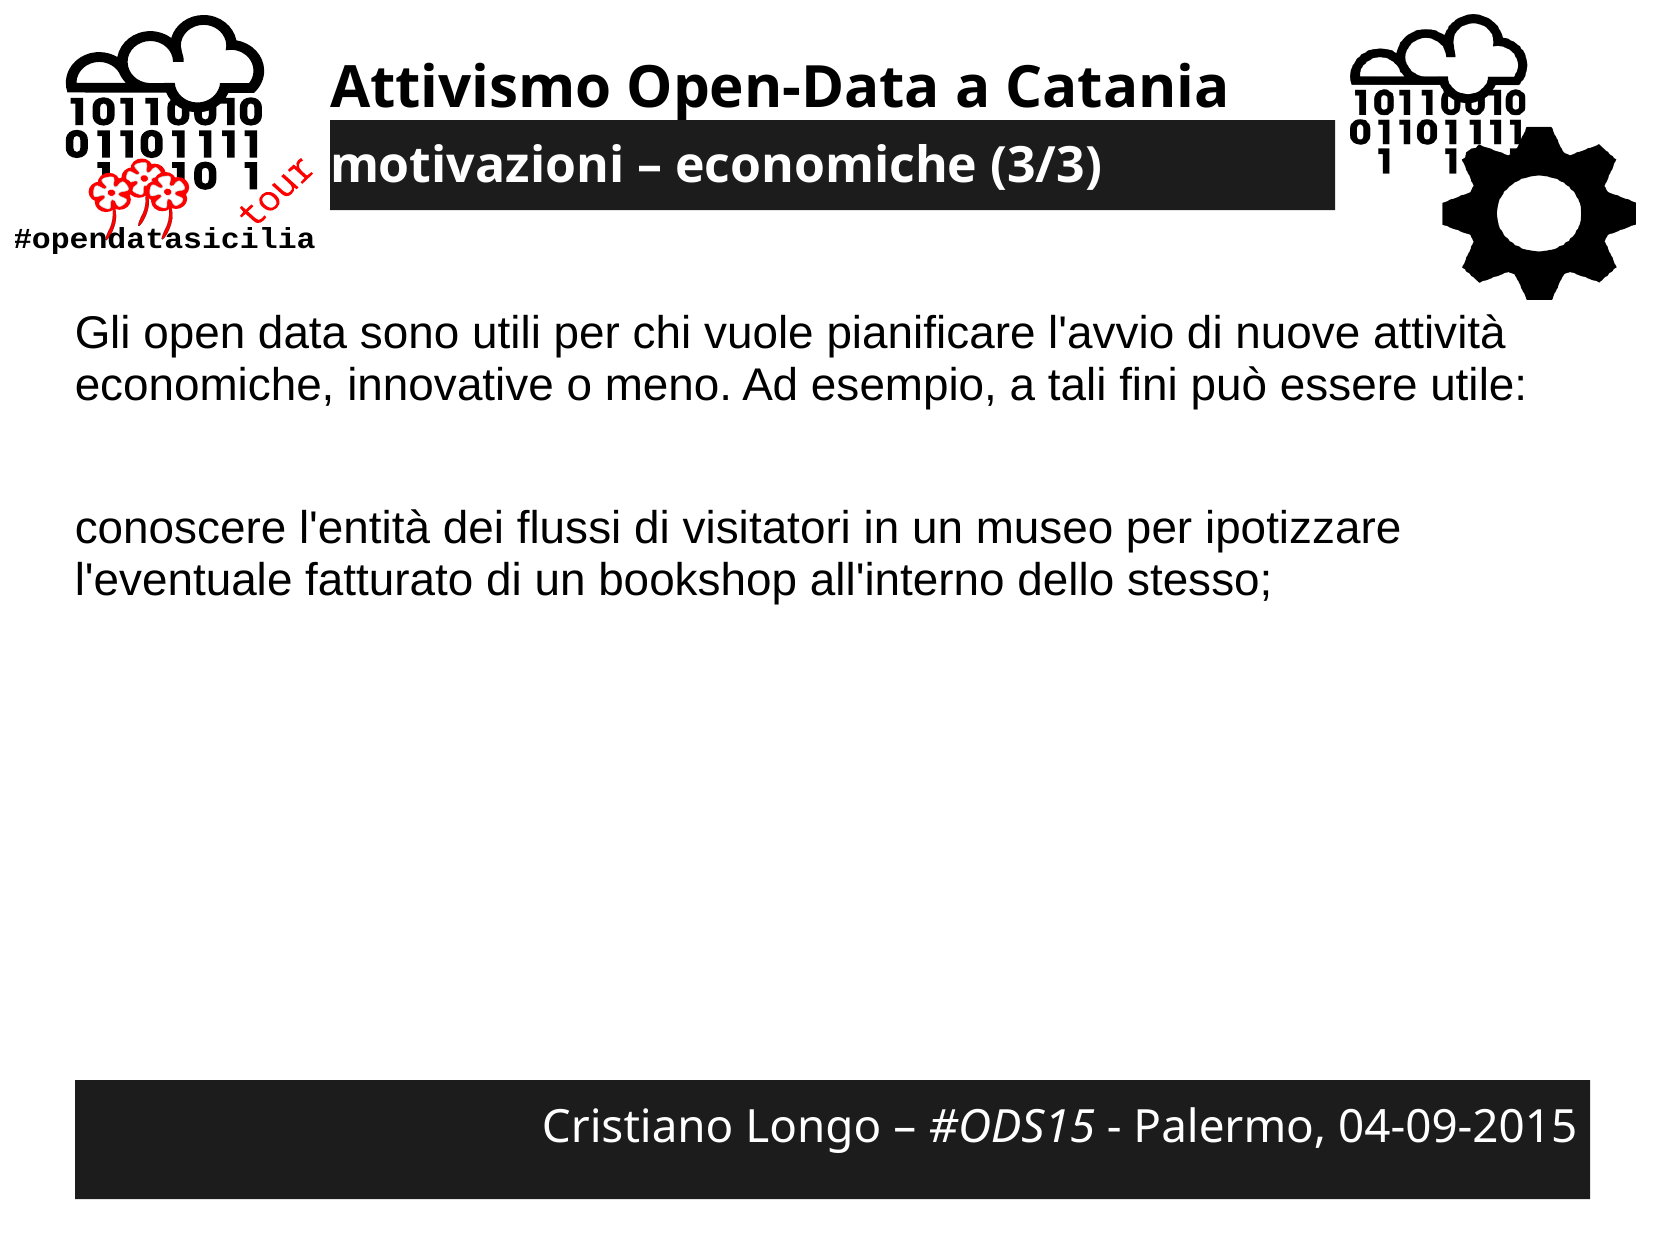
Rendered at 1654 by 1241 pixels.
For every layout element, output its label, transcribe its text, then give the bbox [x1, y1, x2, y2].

picture [15, 15, 316, 256]
list Cristiano Longo – #ODS15 - Palermo, 04-09-2015 [75, 1080, 1591, 1200]
text_box conoscere l'entità dei flussi di visitatori in un museo per ipotizzare l'eventuale fatturato di un bookshop all'interno dello stesso; [60, 495, 1531, 613]
picture [1350, 14, 1636, 301]
list motivazioni – economiche (3/3) [330, 120, 1336, 211]
list Attivismo Open-Data a Catania [330, 45, 1321, 120]
text_box Gli open data sono utili per chi vuole pianificare l'avvio di nuove attività economiche, innovative o meno. Ad esempio, a tali fini può essere utile: [60, 300, 1576, 418]
